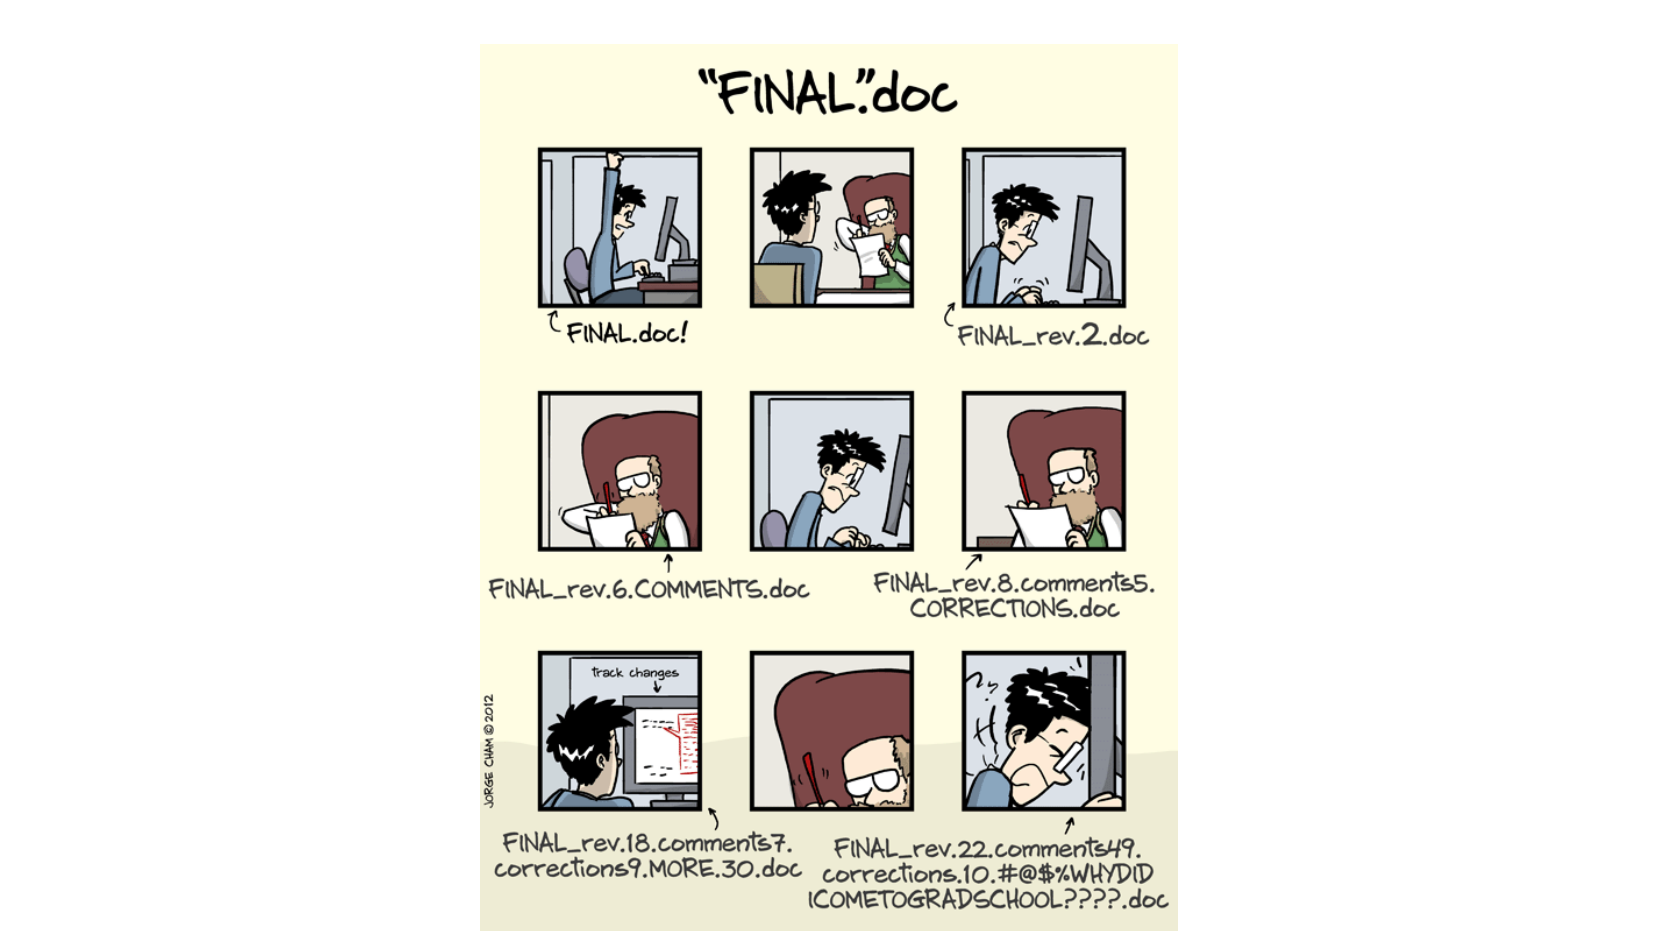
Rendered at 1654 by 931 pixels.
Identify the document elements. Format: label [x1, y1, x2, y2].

picture [480, 44, 1178, 931]
